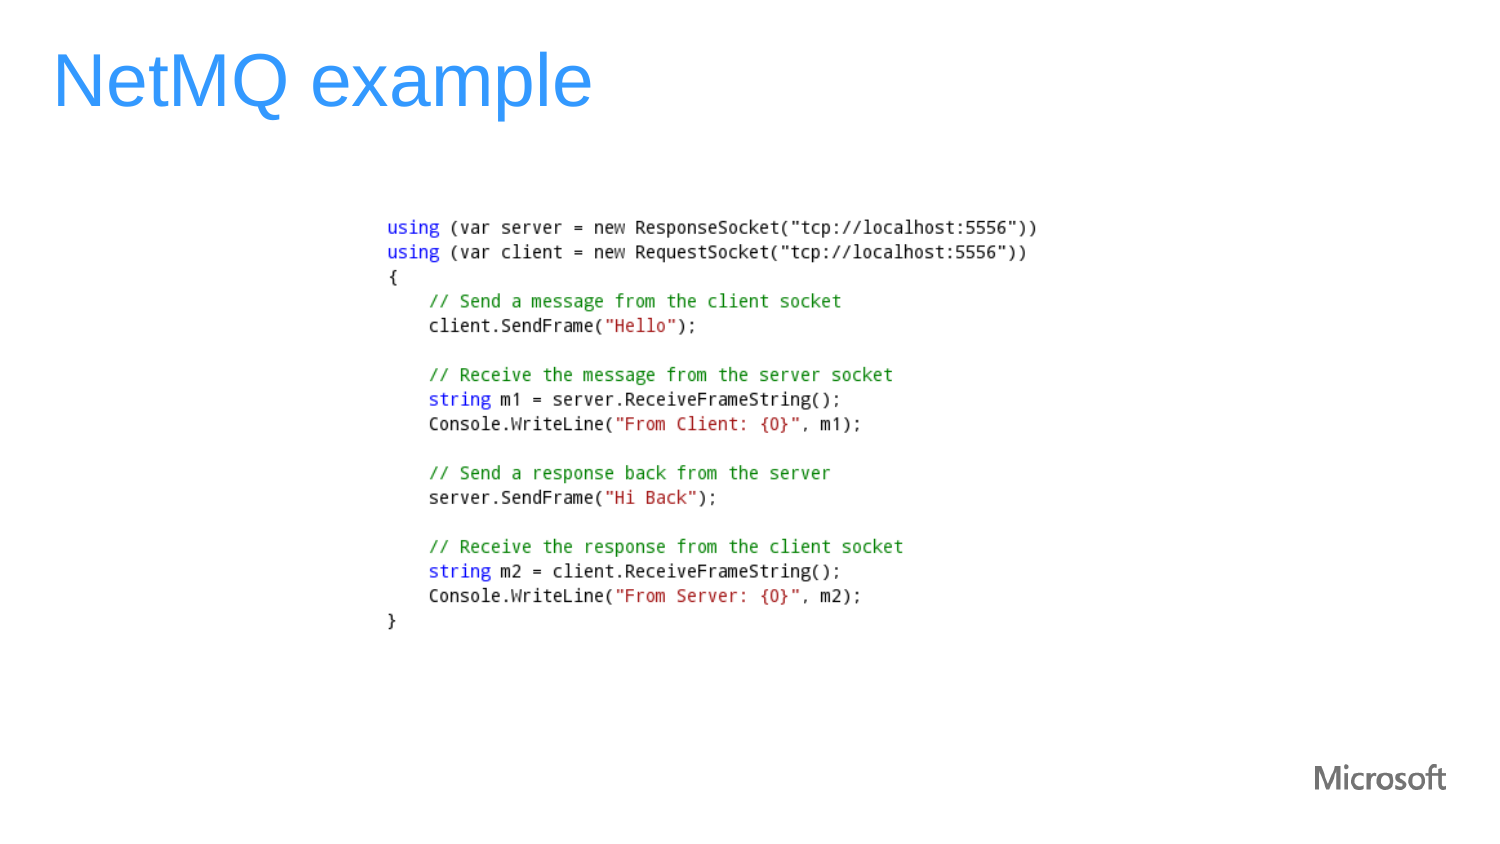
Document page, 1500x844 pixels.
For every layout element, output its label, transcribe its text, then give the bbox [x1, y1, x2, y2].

picture [385, 212, 1052, 641]
text_box NetMQ example [37, 23, 1439, 674]
picture [1315, 764, 1500, 844]
